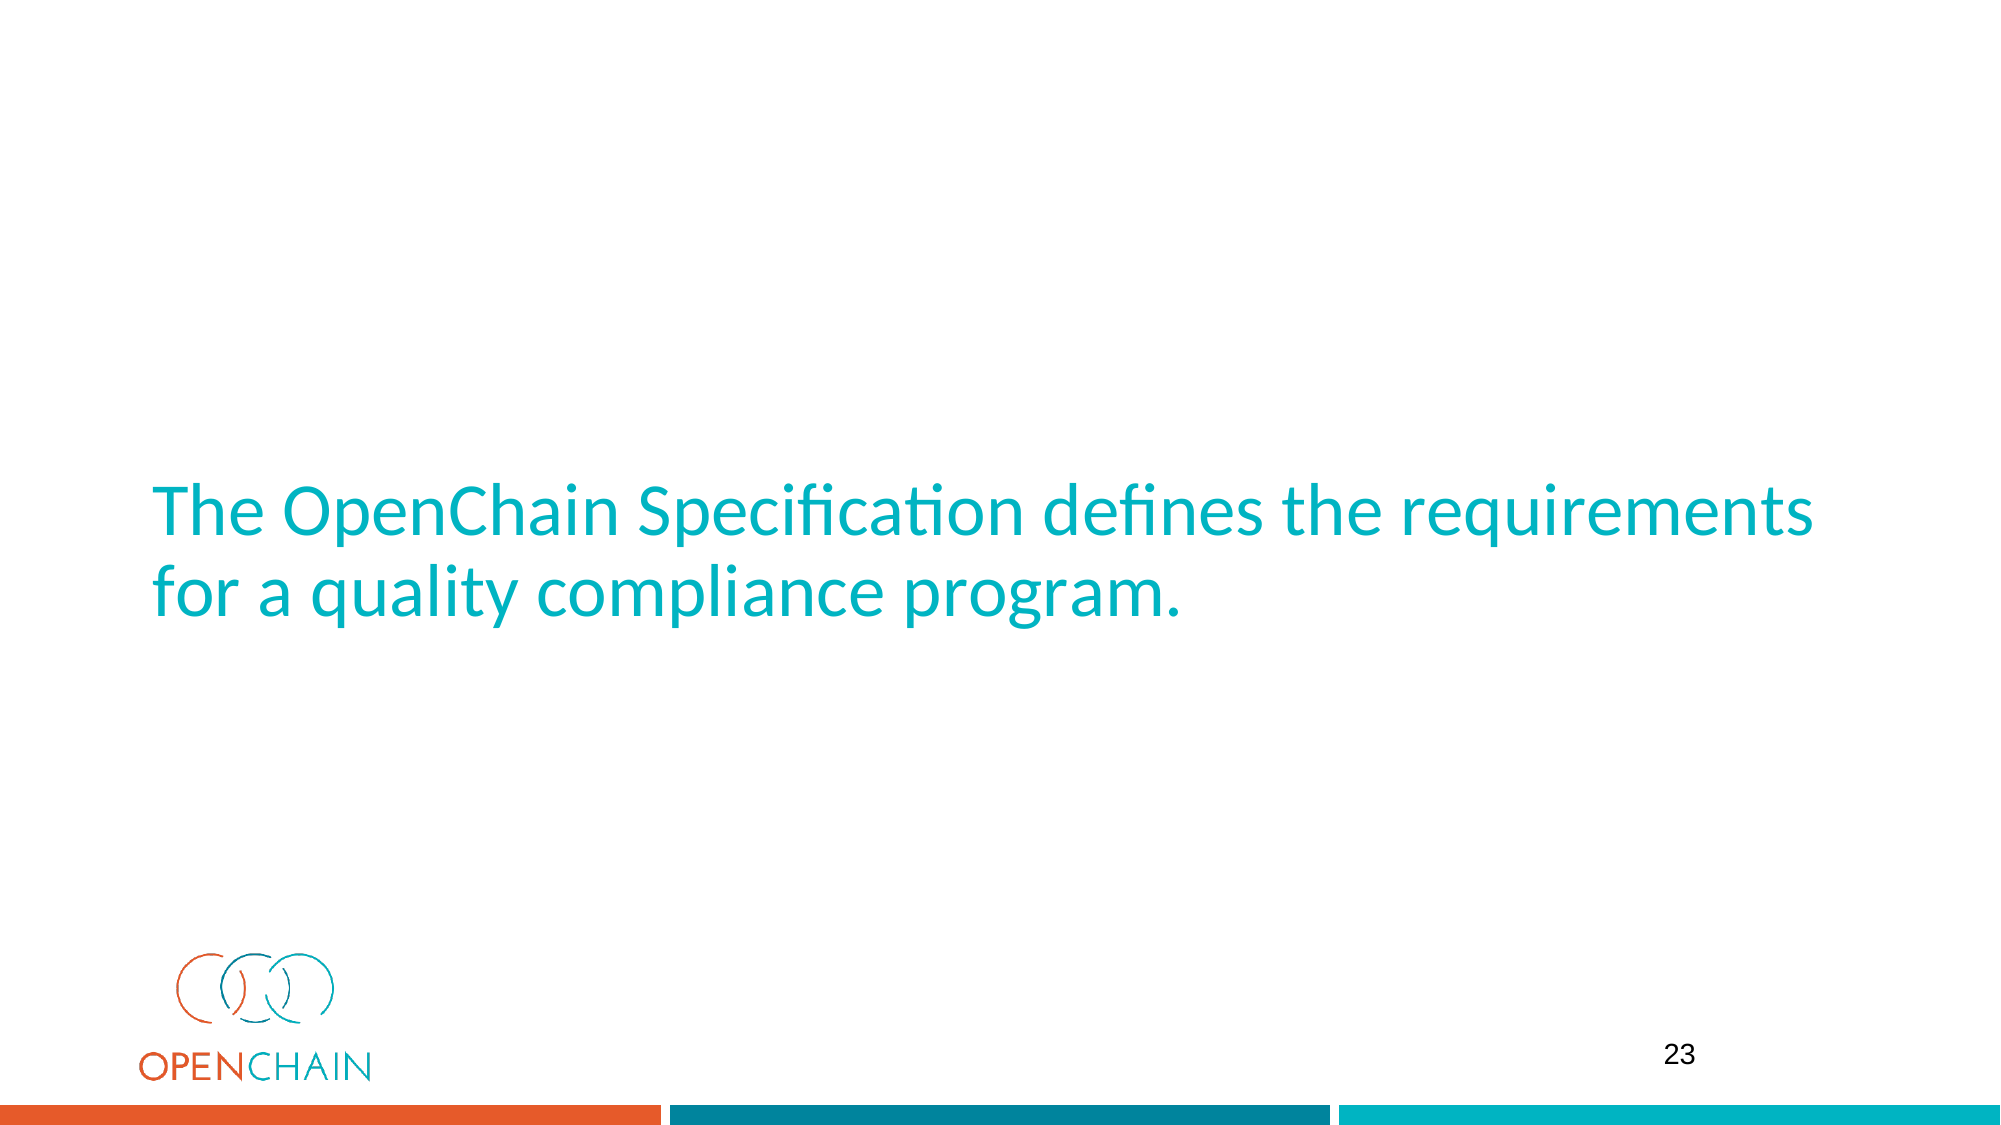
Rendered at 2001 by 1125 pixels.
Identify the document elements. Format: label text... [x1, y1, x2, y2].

title The OpenChain Specification defines the requirements for a quality compliance program. [137, 376, 1863, 727]
text_box 23 [1648, 1022, 1863, 1083]
